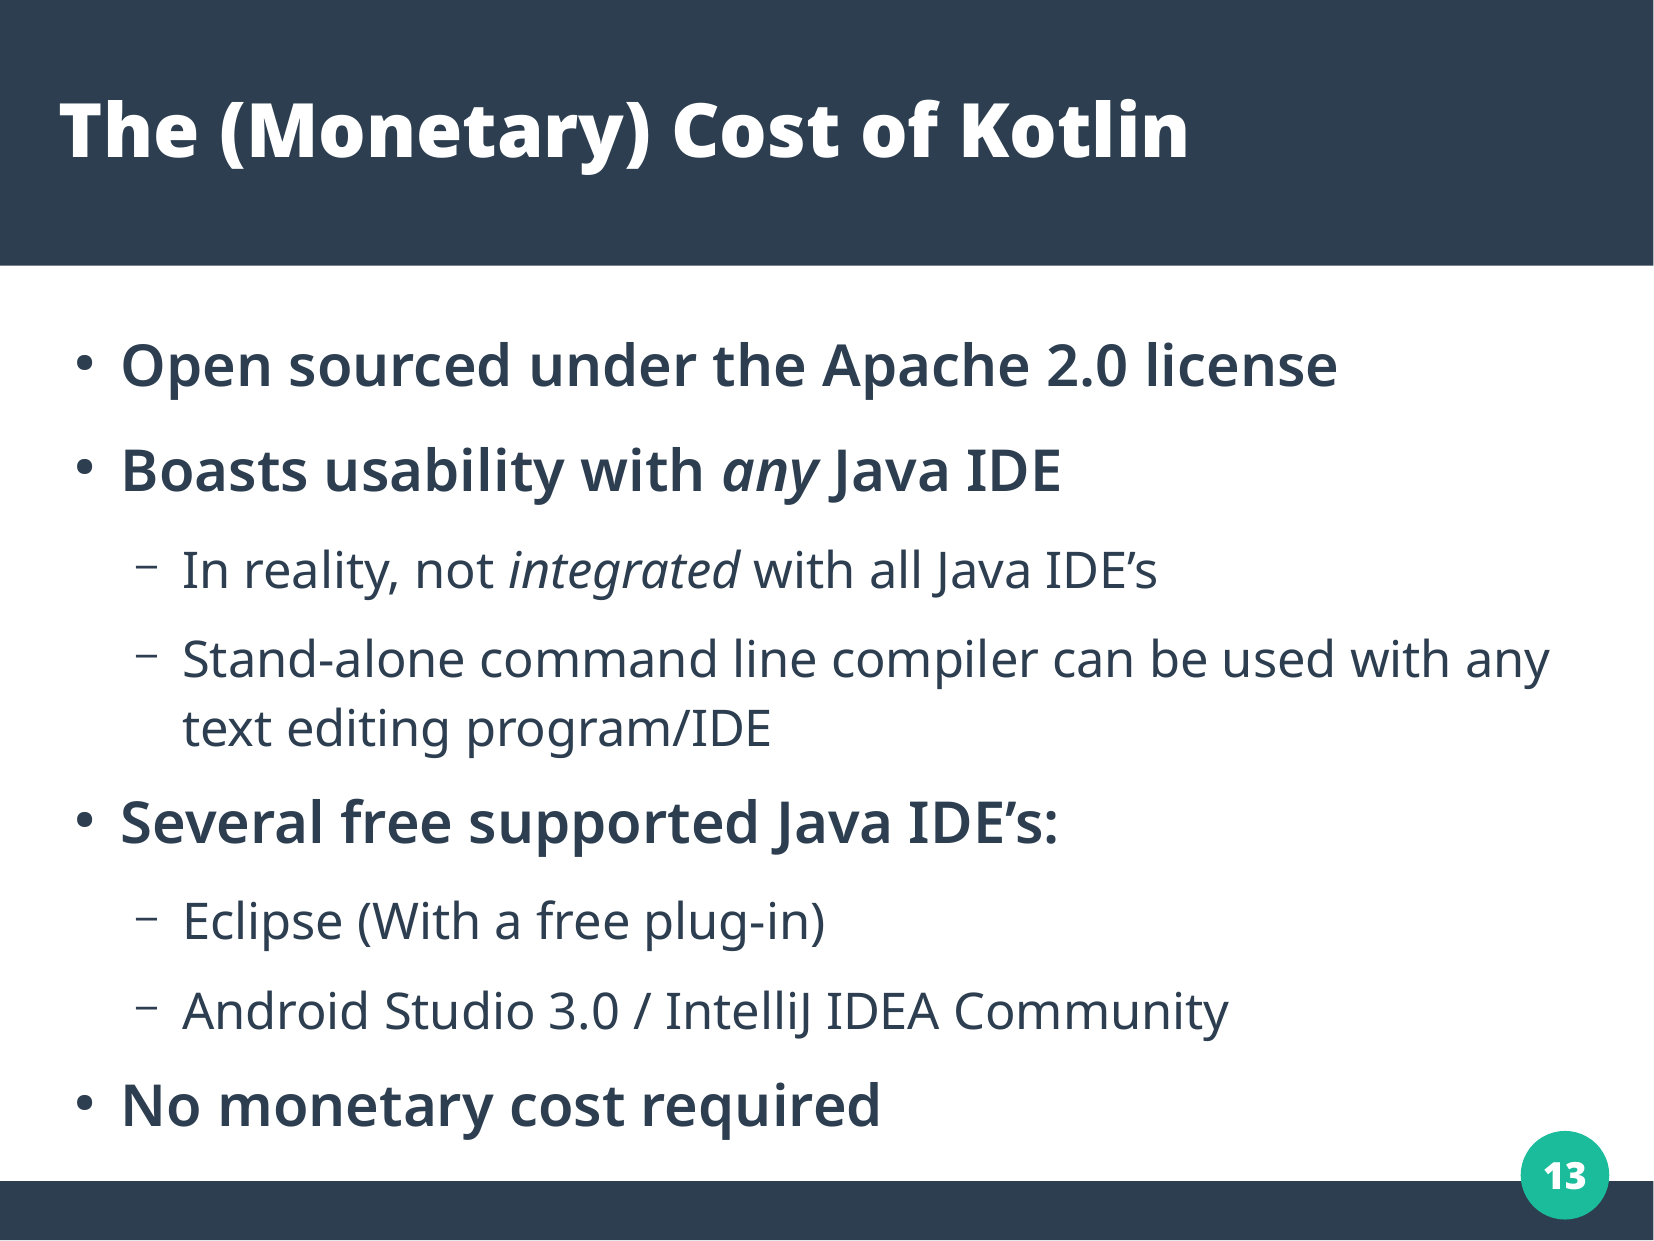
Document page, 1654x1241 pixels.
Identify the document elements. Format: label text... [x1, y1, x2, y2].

list Open sourced under the Apache 2.0 license Boasts usability with any Java IDE In reality, not integrated with all Java IDE’s Stand-alone command line compiler can be used with any text editing program/IDE Several free supported Java IDE’s: Eclipse (With a free plug-in) Android Studio 3.0 / IntelliJ IDEA Community No monetary cost required [59, 324, 1595, 1152]
title The (Monetary) Cost of Kotlin [59, 49, 1595, 207]
